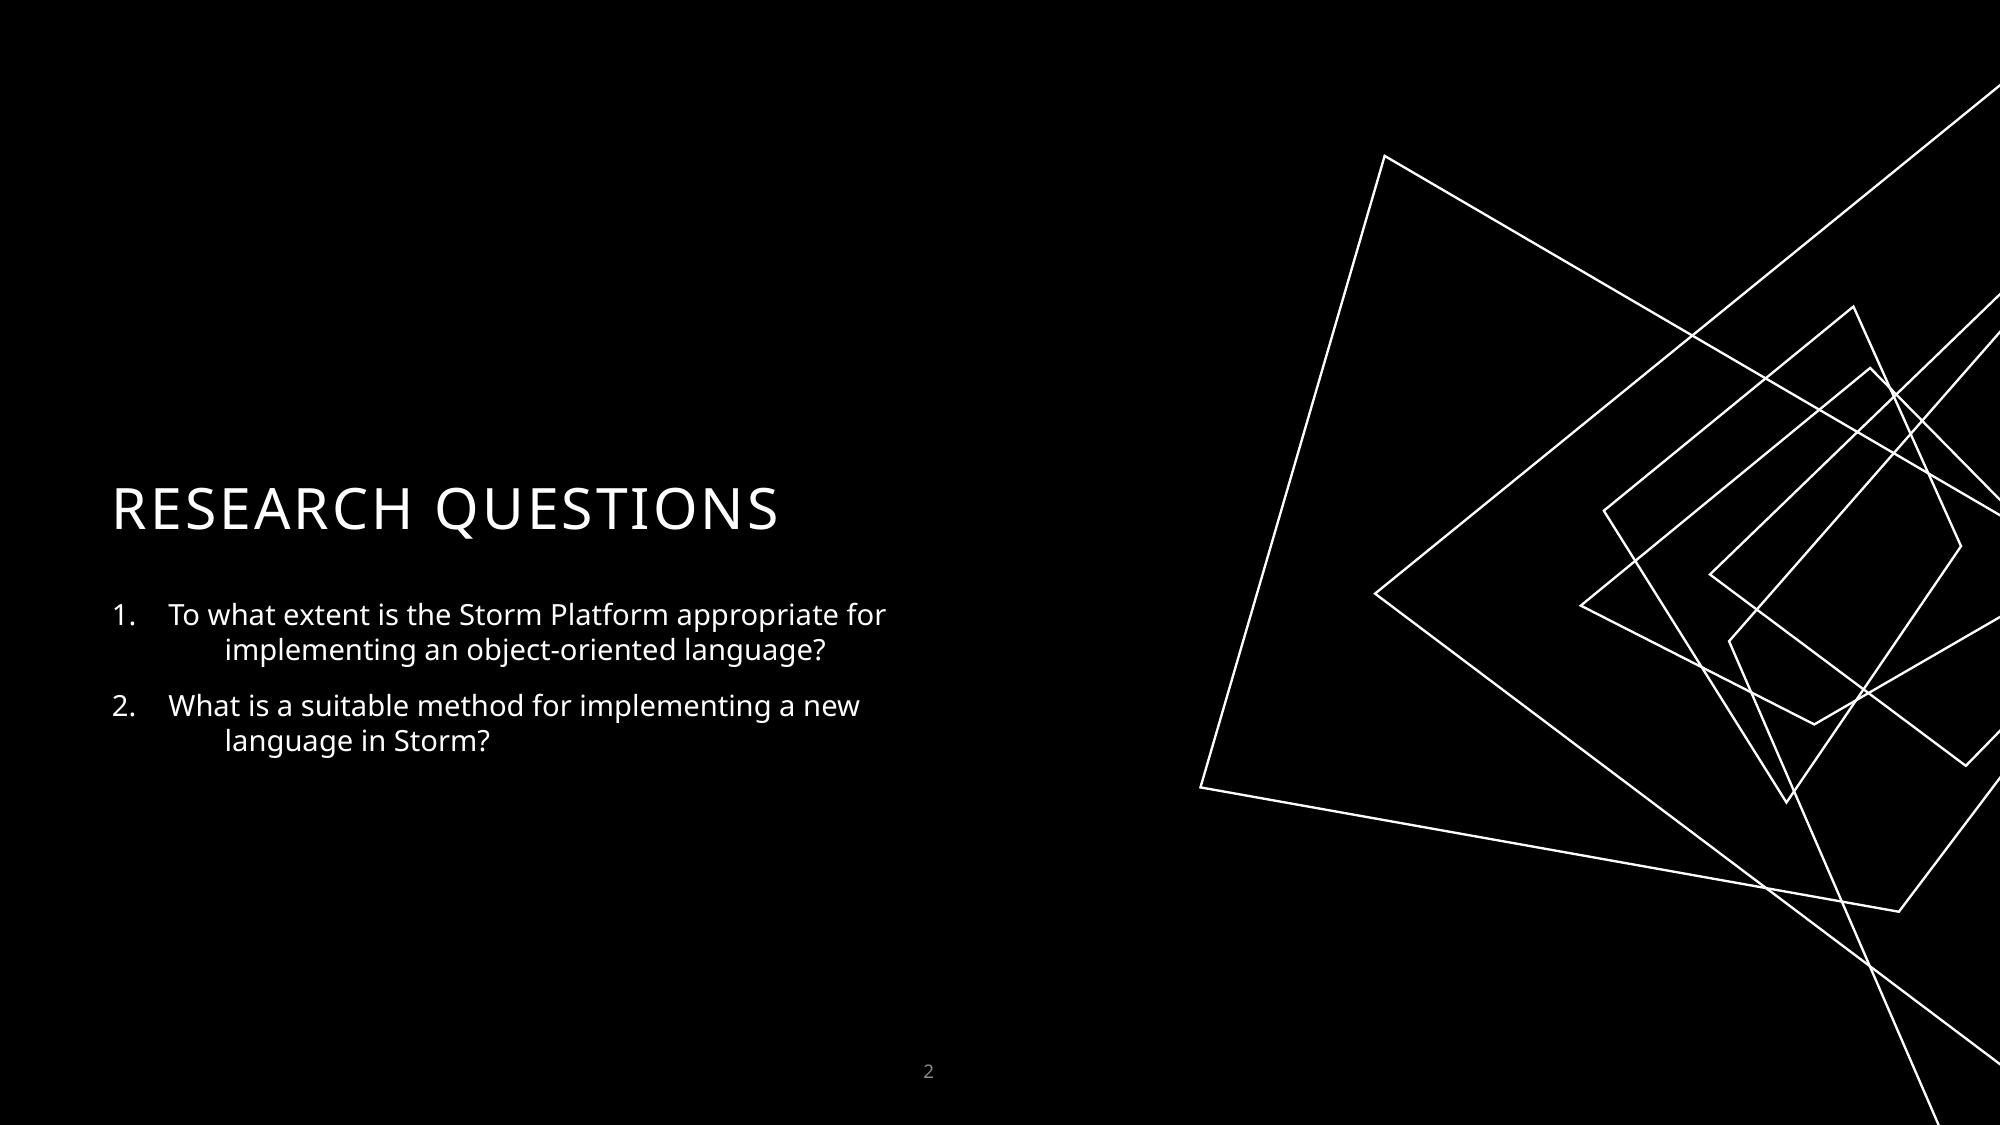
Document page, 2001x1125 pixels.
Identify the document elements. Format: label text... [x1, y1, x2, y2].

list To what extent is the Storm Platform appropriate for implementing an object-oriented language? What is a suitable method for implementing a new language in Storm? [96, 588, 934, 1002]
title Research Questions [96, 456, 796, 550]
slide_number 2 [908, 1042, 1071, 1103]
